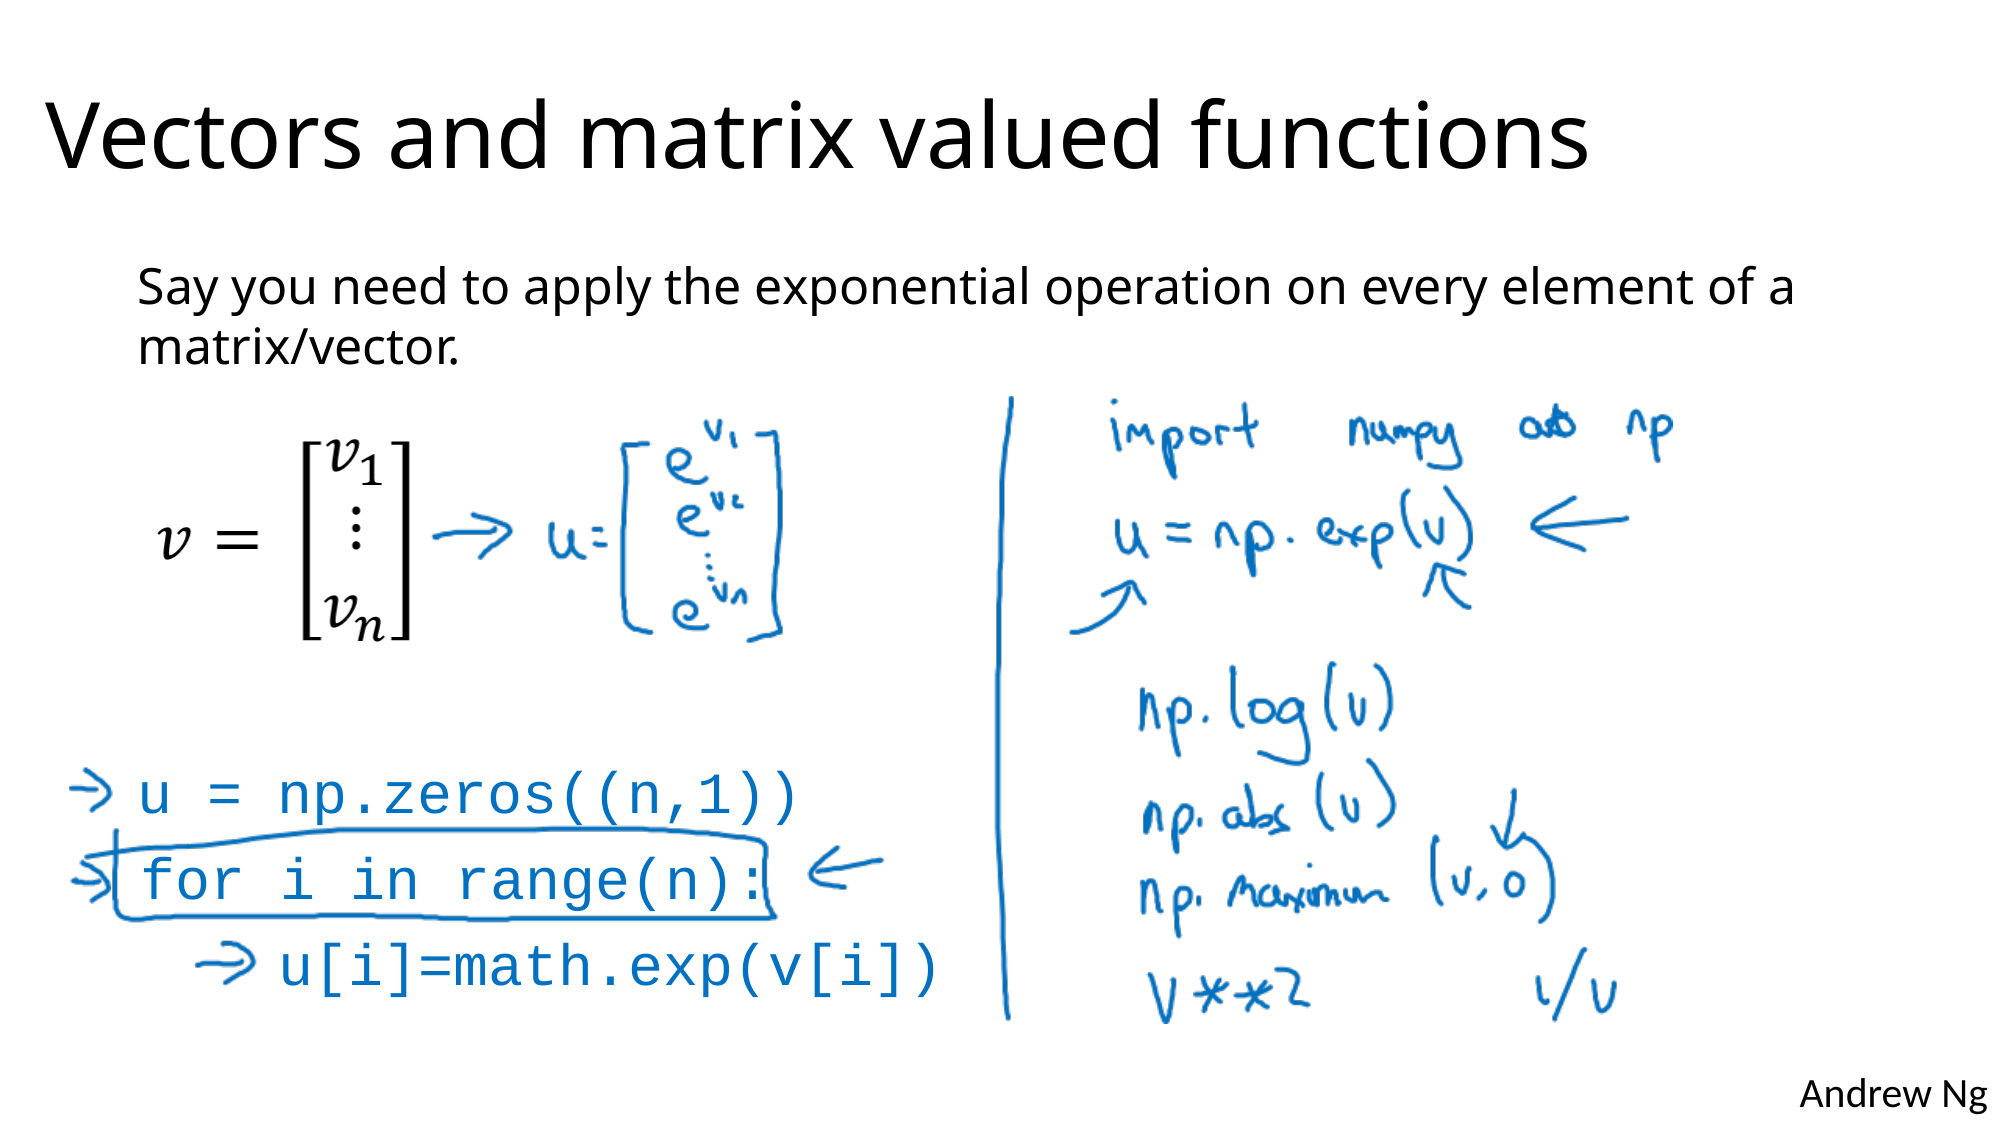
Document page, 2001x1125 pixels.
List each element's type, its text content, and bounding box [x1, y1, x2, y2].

picture [69, 396, 1673, 1024]
title Vectors and matrix valued functions [30, 29, 1755, 248]
text_box Say you need to apply the exponential operation on every element of a matrix/vector. [122, 247, 2000, 383]
